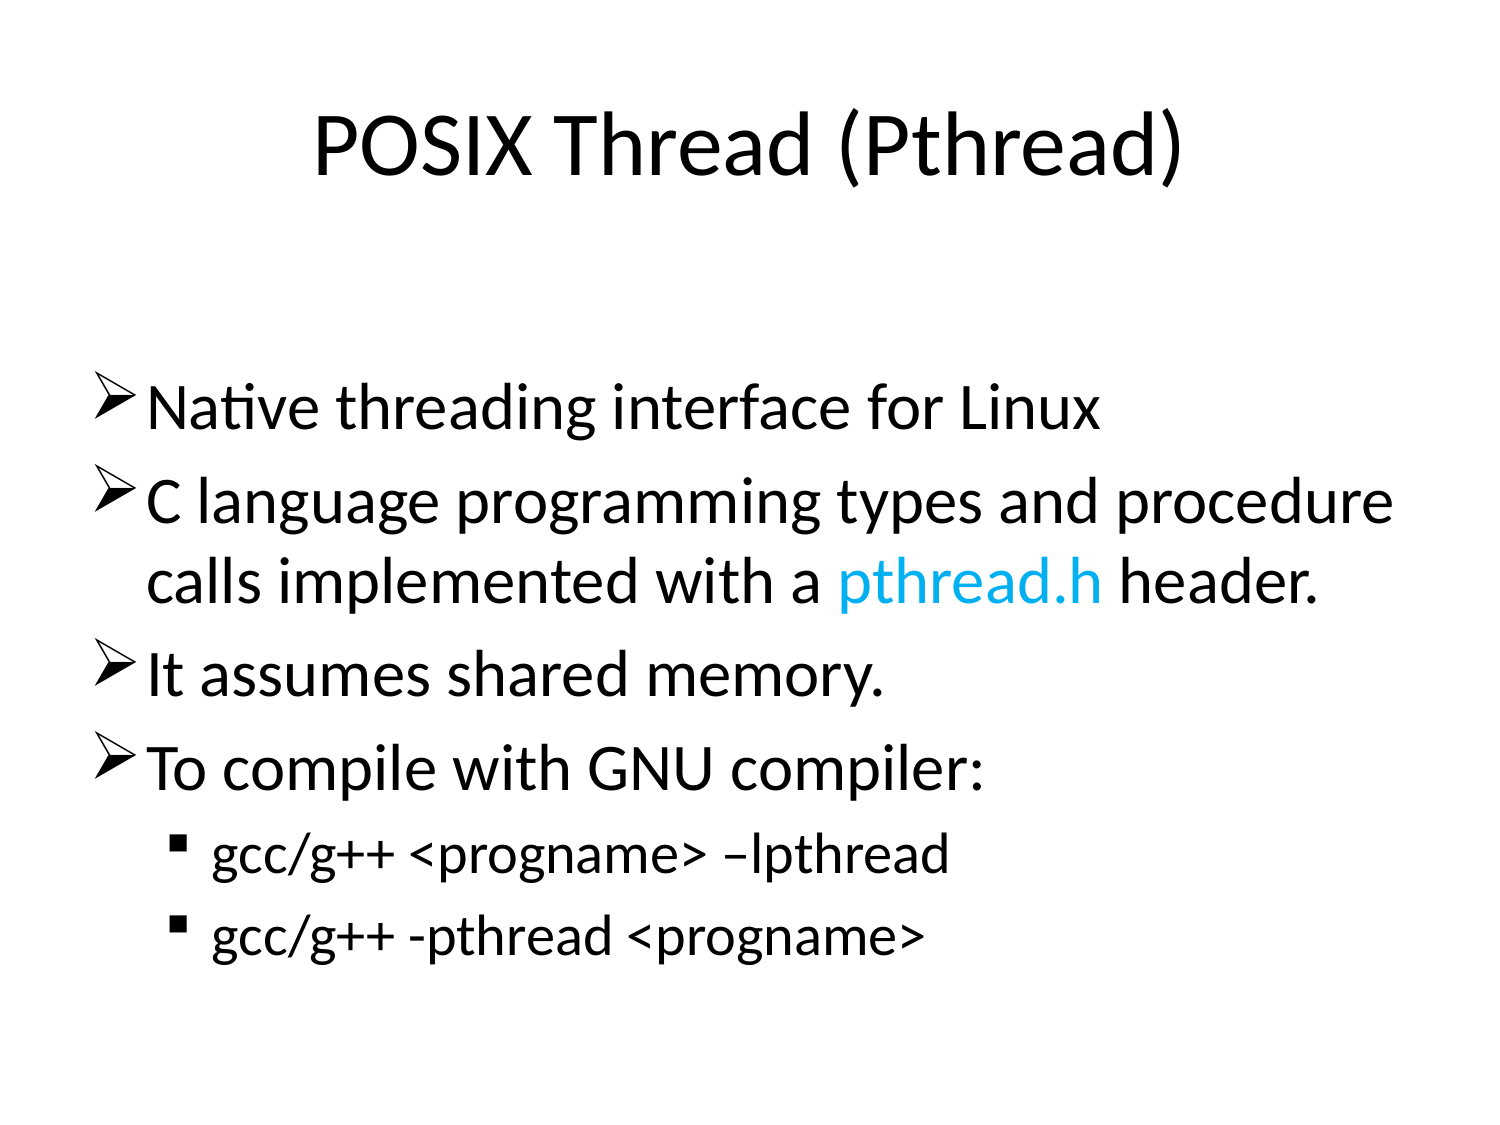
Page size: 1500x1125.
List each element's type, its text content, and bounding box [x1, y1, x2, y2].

text_box Native threading interface for Linux C language programming types and procedure calls implemented with a pthread.h header. It assumes shared memory. To compile with GNU compiler: gcc/g++ <progname> –lpthread gcc/g++ -pthread <progname> [75, 262, 1425, 1005]
text_box POSIX Thread (Pthread) [75, 45, 1425, 233]
